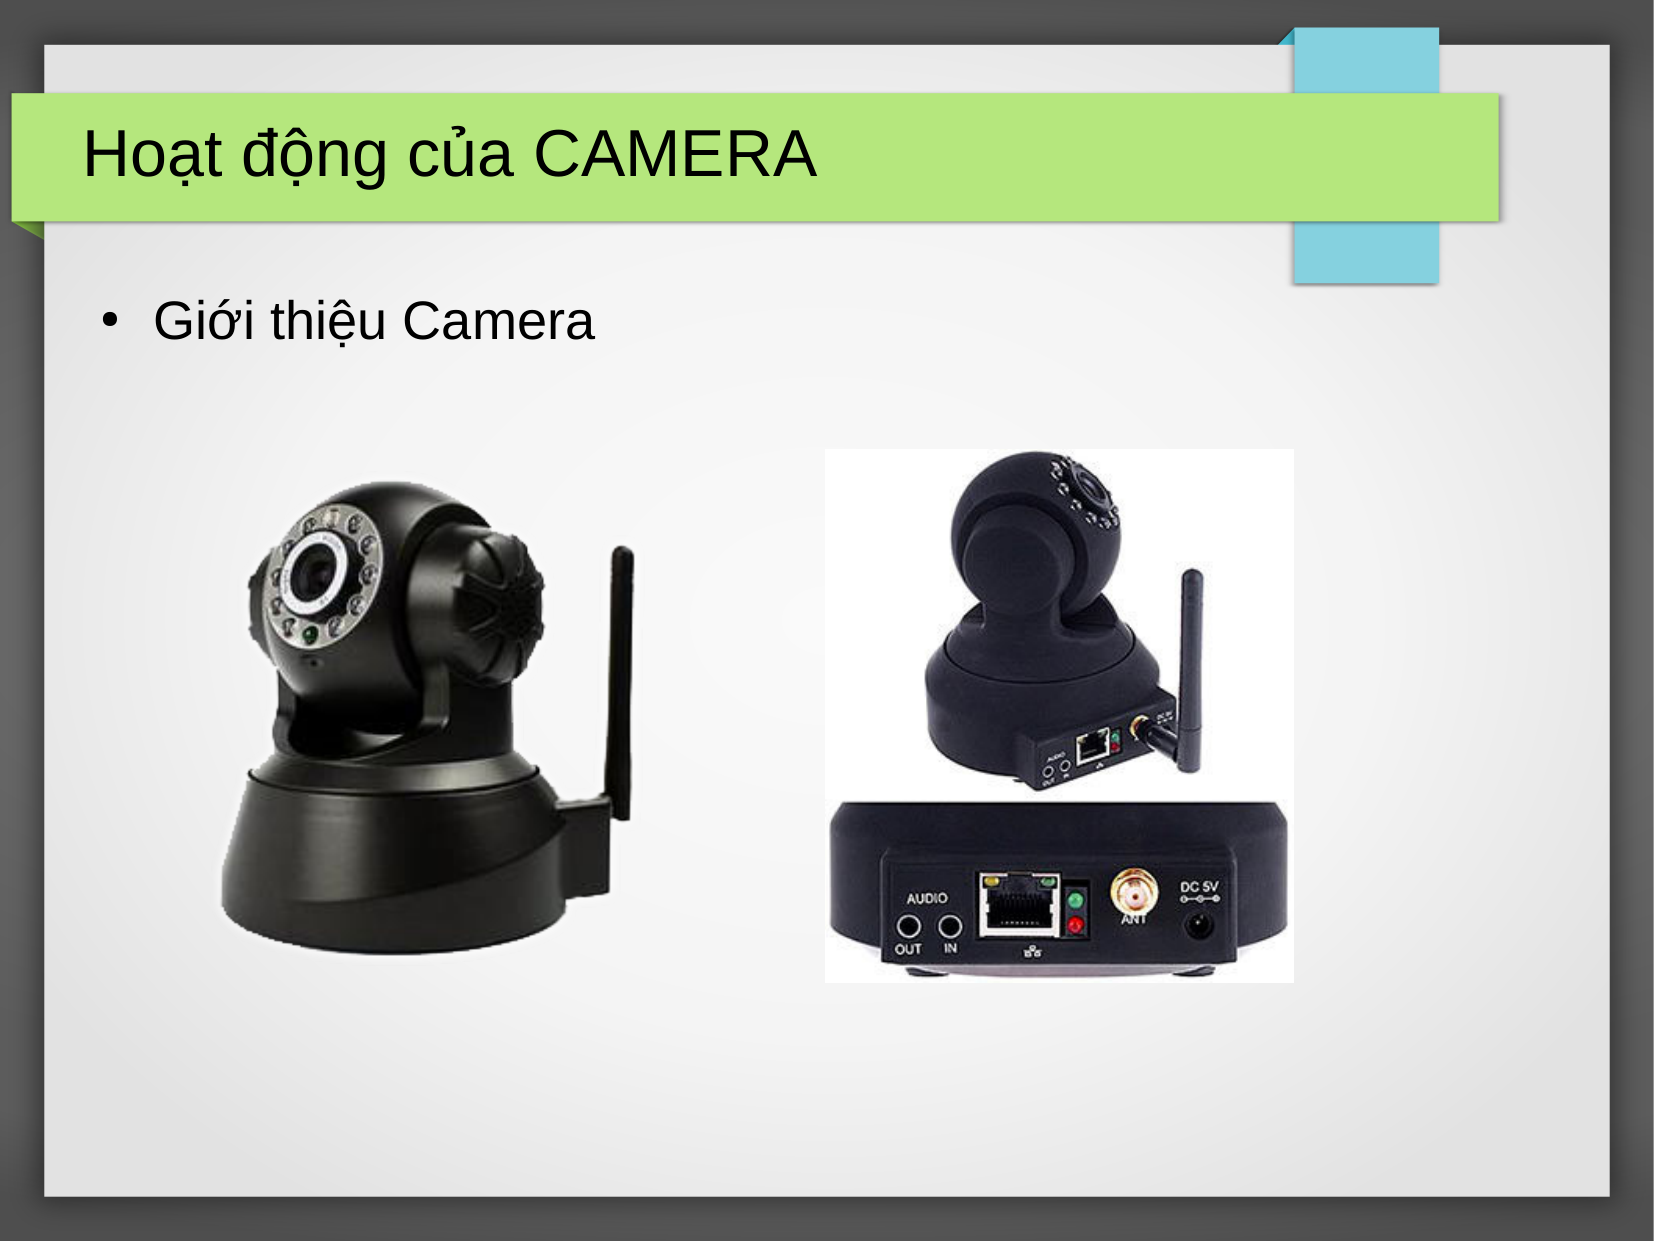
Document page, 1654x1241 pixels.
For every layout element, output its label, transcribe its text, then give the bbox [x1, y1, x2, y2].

list Giới thiệu Camera [82, 290, 1571, 1010]
title Hoạt động của CAMERA [82, 94, 1264, 213]
picture [0, 0, 1654, 1241]
